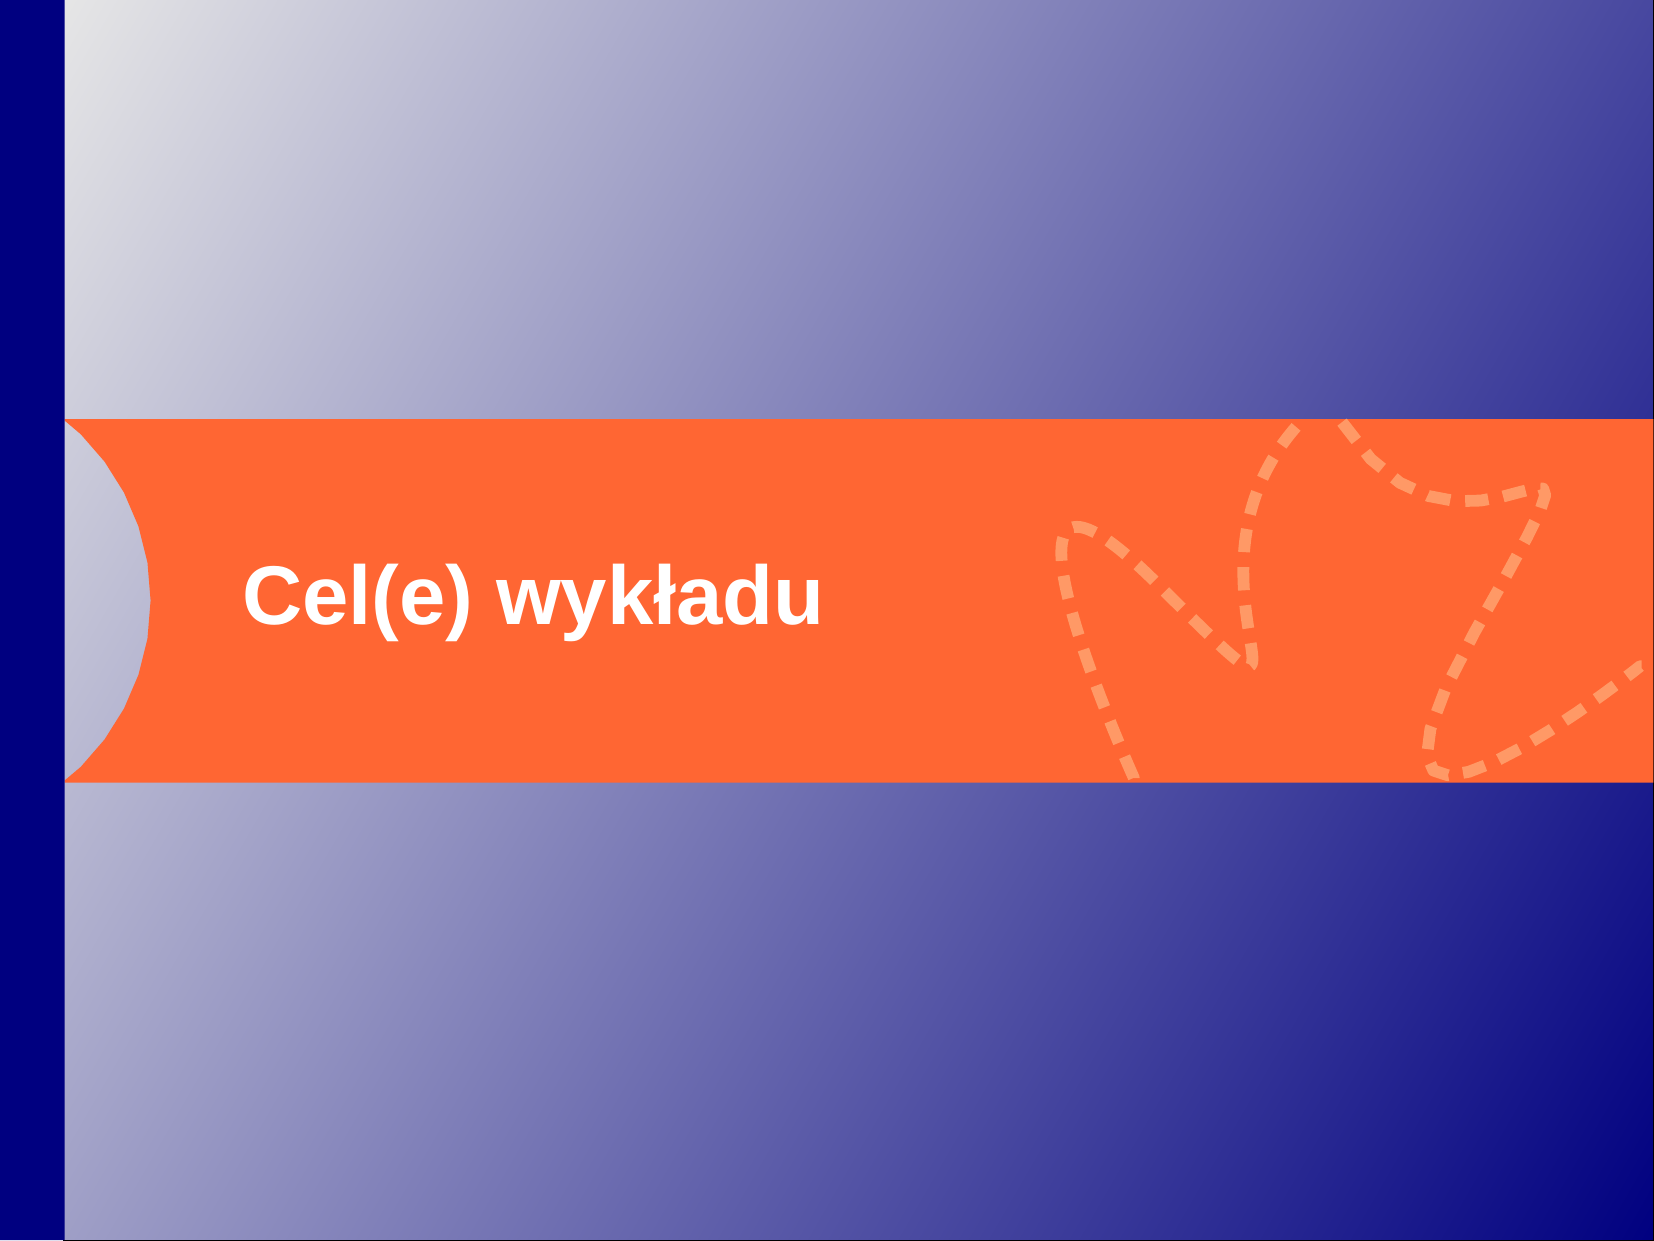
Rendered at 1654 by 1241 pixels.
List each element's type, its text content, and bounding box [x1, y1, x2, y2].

title Cel(e) wykładu [242, 474, 1111, 727]
